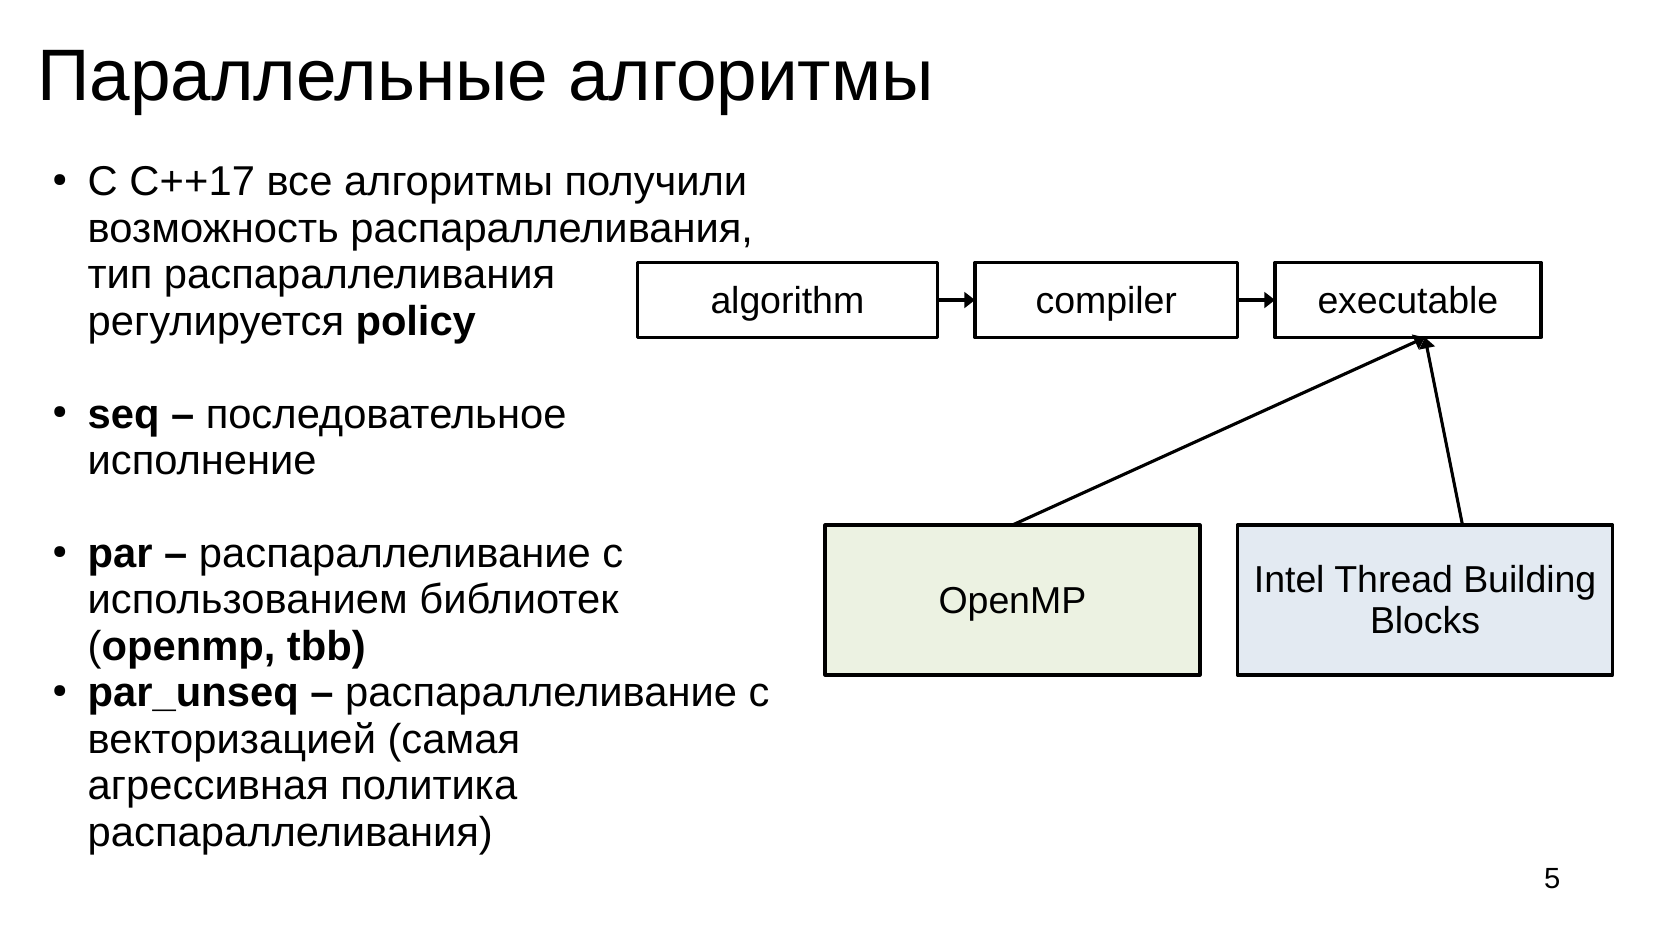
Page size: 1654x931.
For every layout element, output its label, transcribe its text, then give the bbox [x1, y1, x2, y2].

text_box algorithm [637, 262, 938, 338]
title Параллельные алгоритмы [37, 23, 1613, 127]
text_box compiler [974, 262, 1238, 338]
text_box С C++17 все алгоритмы получили возможность распараллеливания, тип распараллеливания регулируется policy seq – последовательное исполнение par – распараллеливание с использованием библиотек (openmp, tbb) par_unseq – распараллеливание с векторизацией (самая агрессивная политика распараллеливания) [37, 150, 788, 863]
text_box <number> [1529, 855, 1654, 931]
text_box executable [1274, 262, 1541, 338]
text_box Intel Thread Building Blocks [1237, 525, 1613, 676]
text_box OpenMP [825, 525, 1201, 676]
